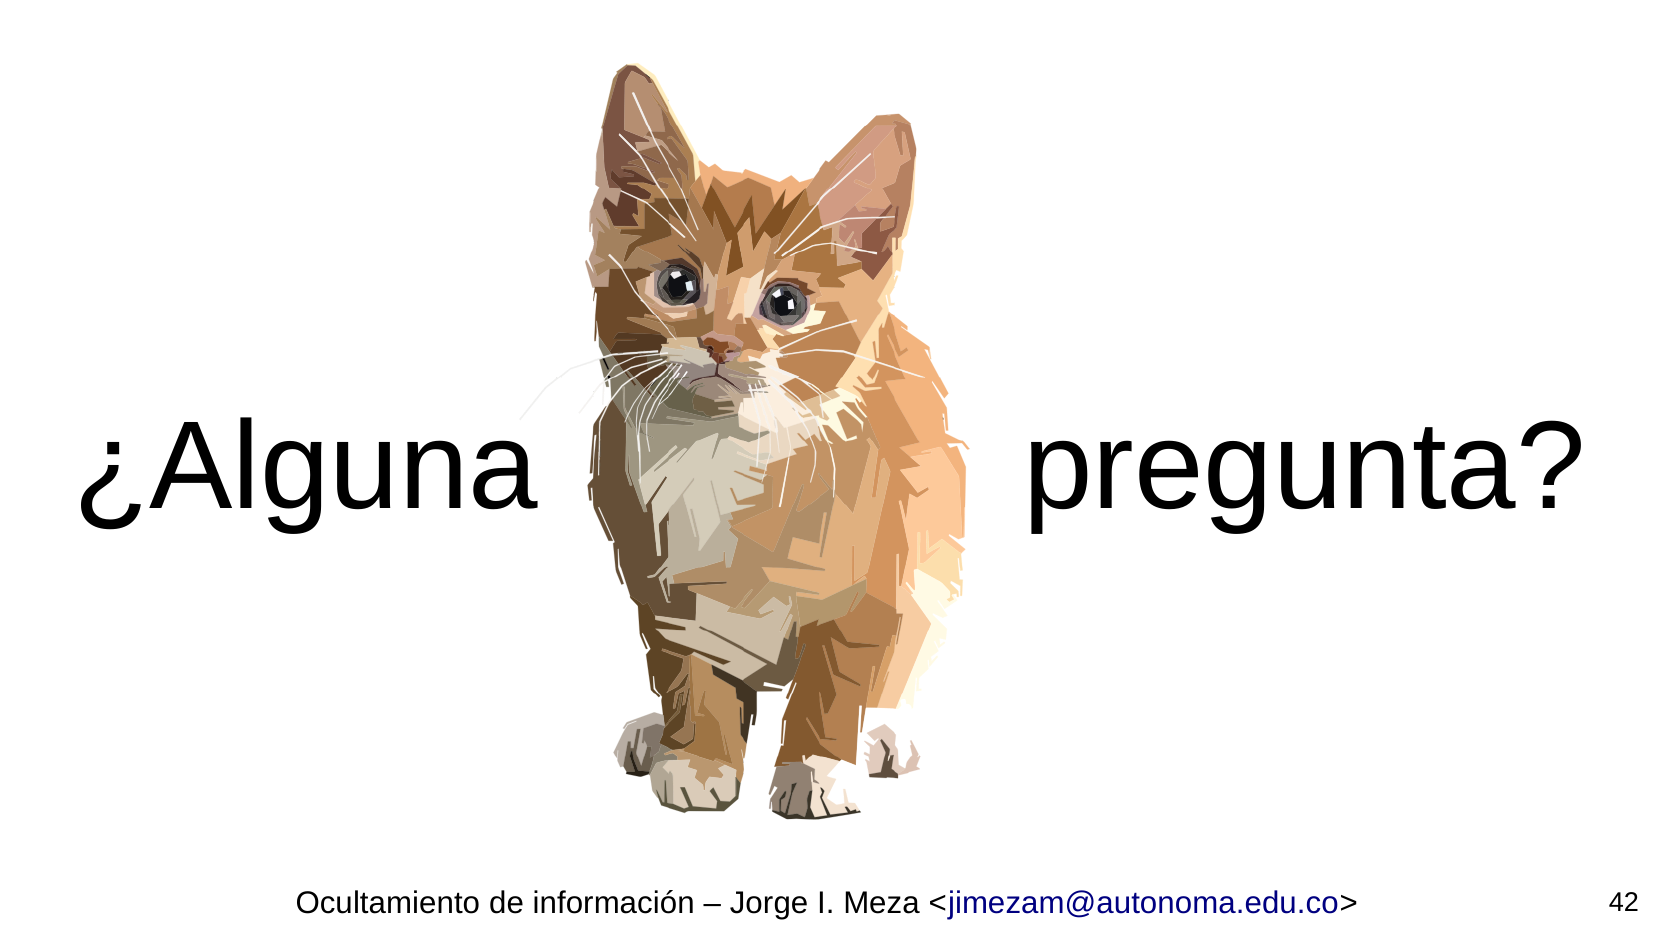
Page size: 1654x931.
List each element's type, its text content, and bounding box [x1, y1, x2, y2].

title ¿Alguna pregunta? [970, 325, 1636, 605]
title ¿Alguna pregunta? [25, 325, 518, 605]
picture [518, 62, 970, 820]
